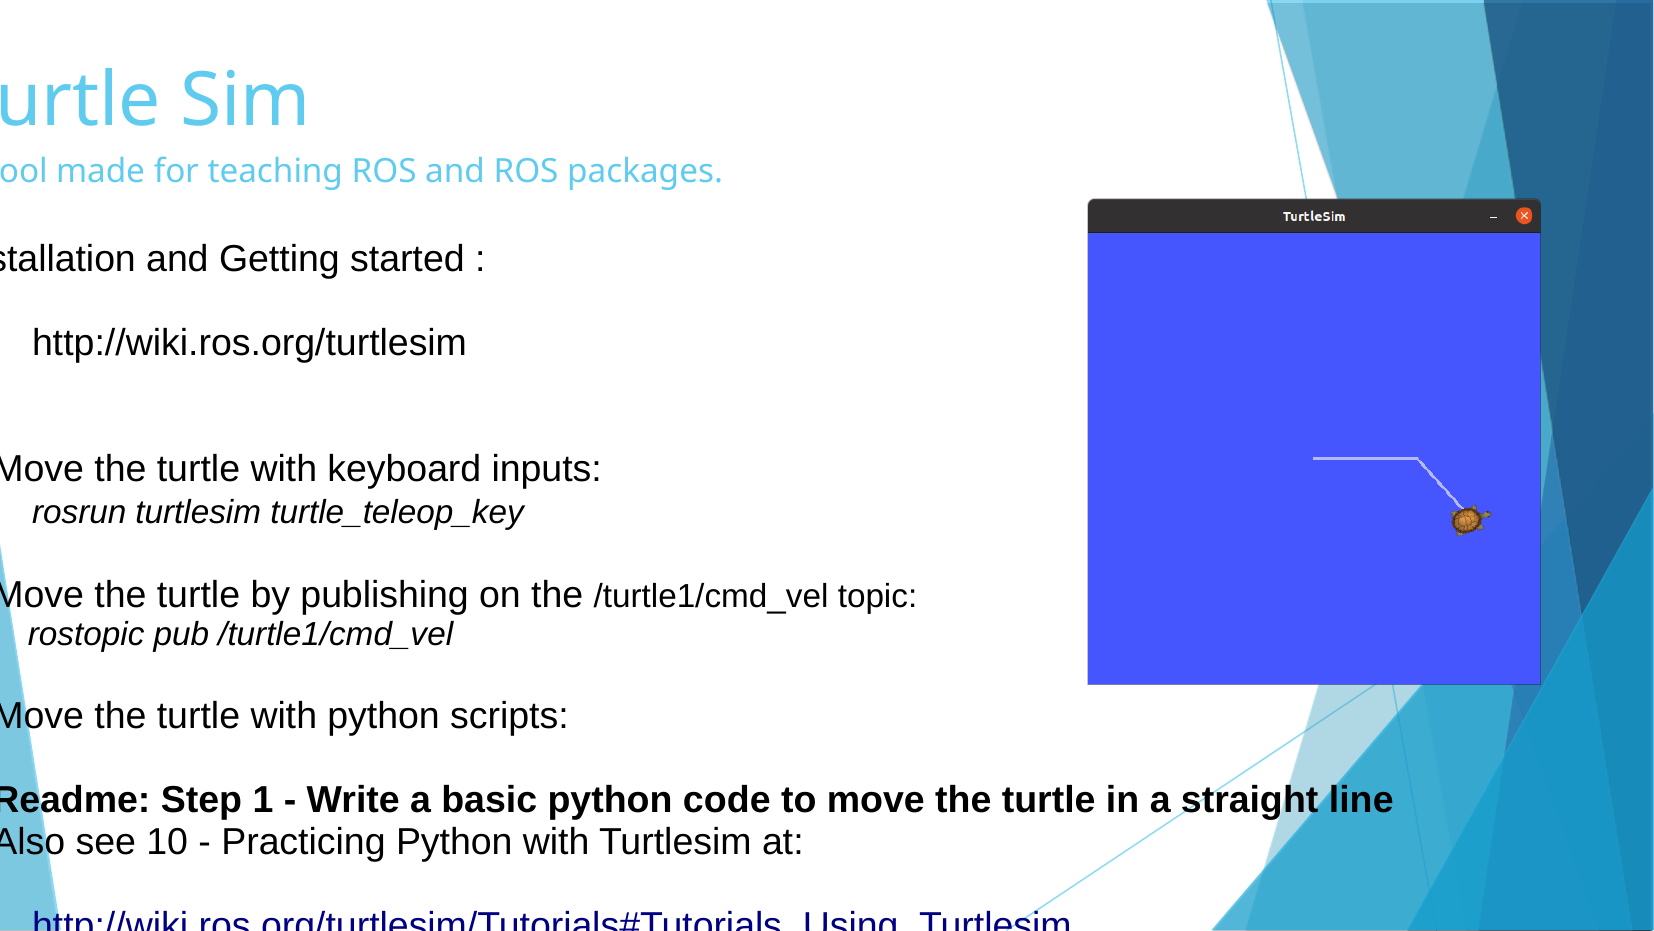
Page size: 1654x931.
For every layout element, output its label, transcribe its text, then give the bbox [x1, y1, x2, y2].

text_box Turtle Sim A tool made for teaching ROS and ROS packages. Installation and Getting started : http://wiki.ros.org/turtlesim Move the turtle with keyboard inputs: rosrun turtlesim turtle_teleop_key Move the turtle by publishing on the /turtle1/cmd_vel topic: rostopic pub /turtle1/cmd_vel Move the turtle with python scripts: Readme: Step 1 - Write a basic python code to move the turtle in a straight line Also see 10 - Practicing Python with Turtlesim at: http://wiki.ros.org/turtlesim/Tutorials#Tutorials_Using_Turtlesim [0, 37, 1576, 931]
